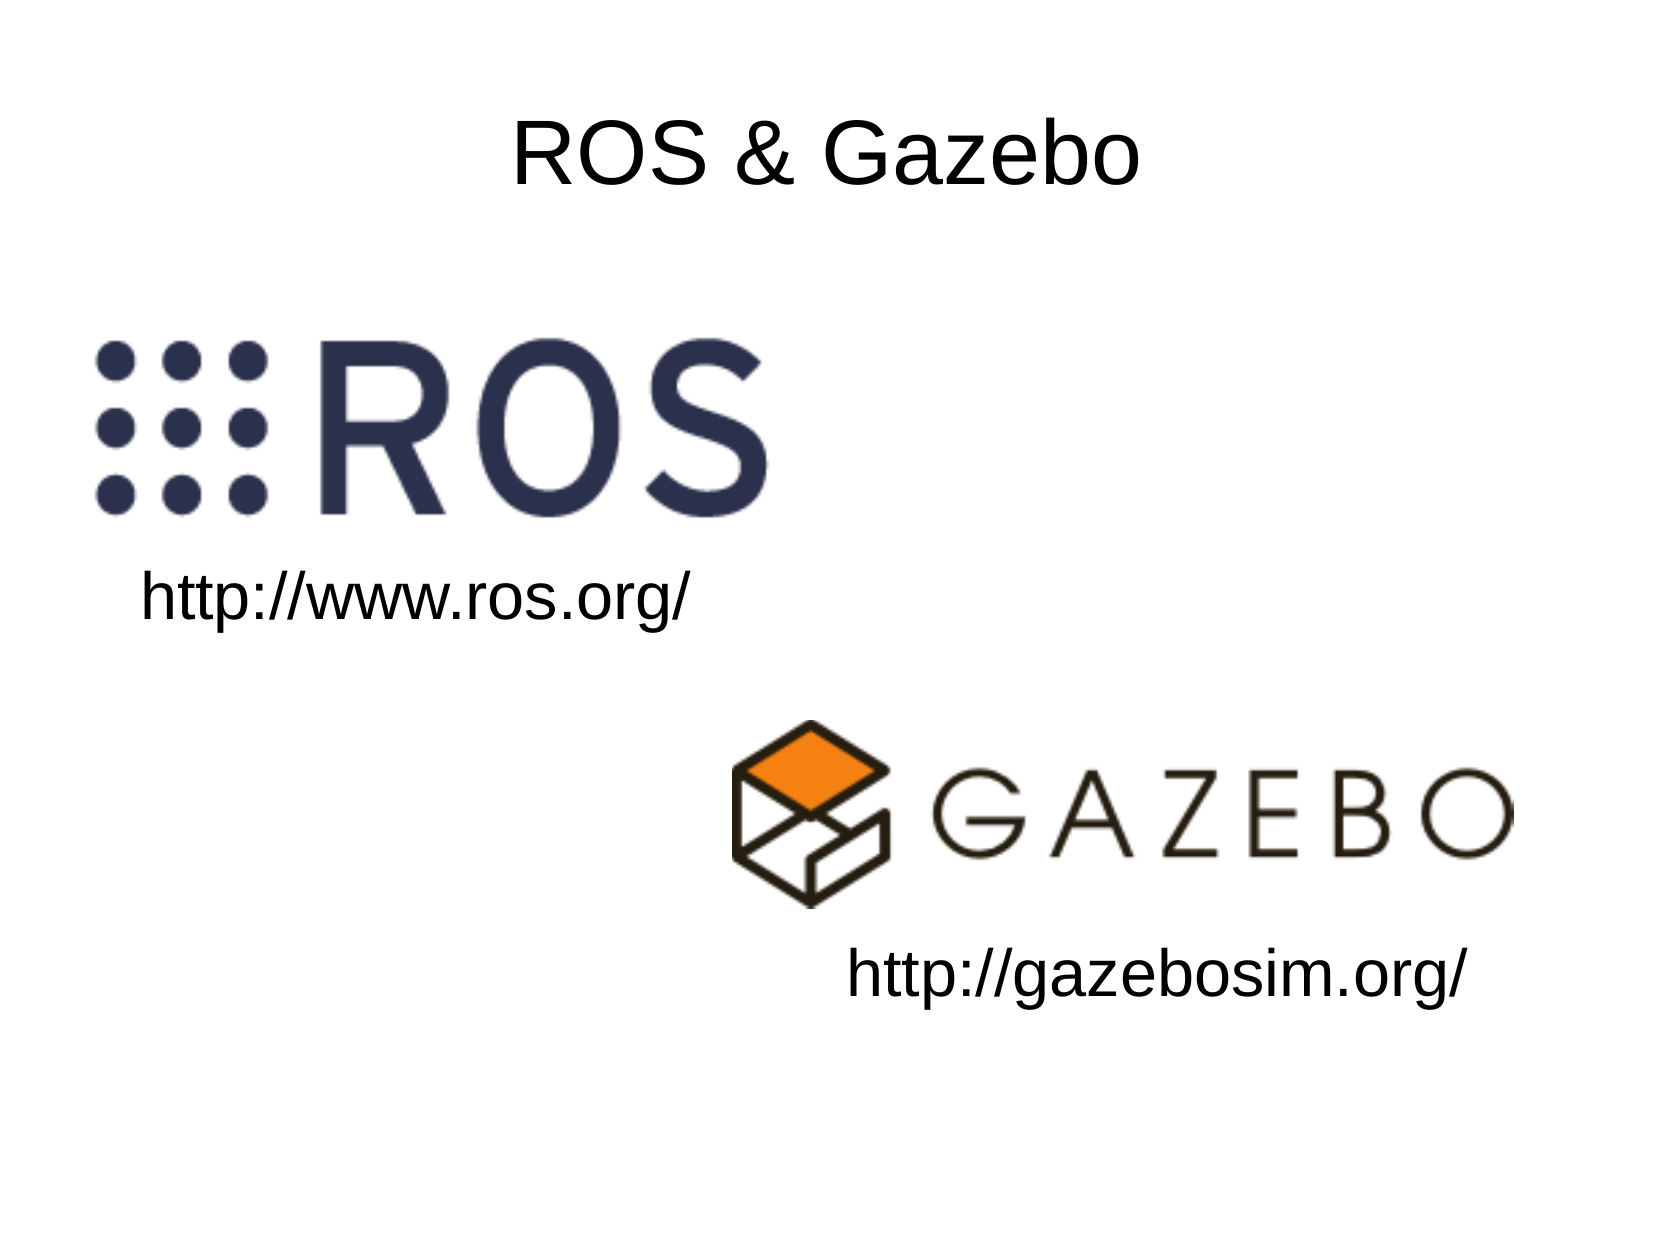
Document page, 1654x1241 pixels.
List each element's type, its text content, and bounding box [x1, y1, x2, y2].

text_box http://gazebosim.org/ [826, 908, 1489, 1039]
picture [85, 328, 792, 532]
title ROS & Gazebo [82, 49, 1571, 257]
subtitle http://www.ros.org/ [85, 532, 747, 662]
picture [732, 720, 1514, 909]
